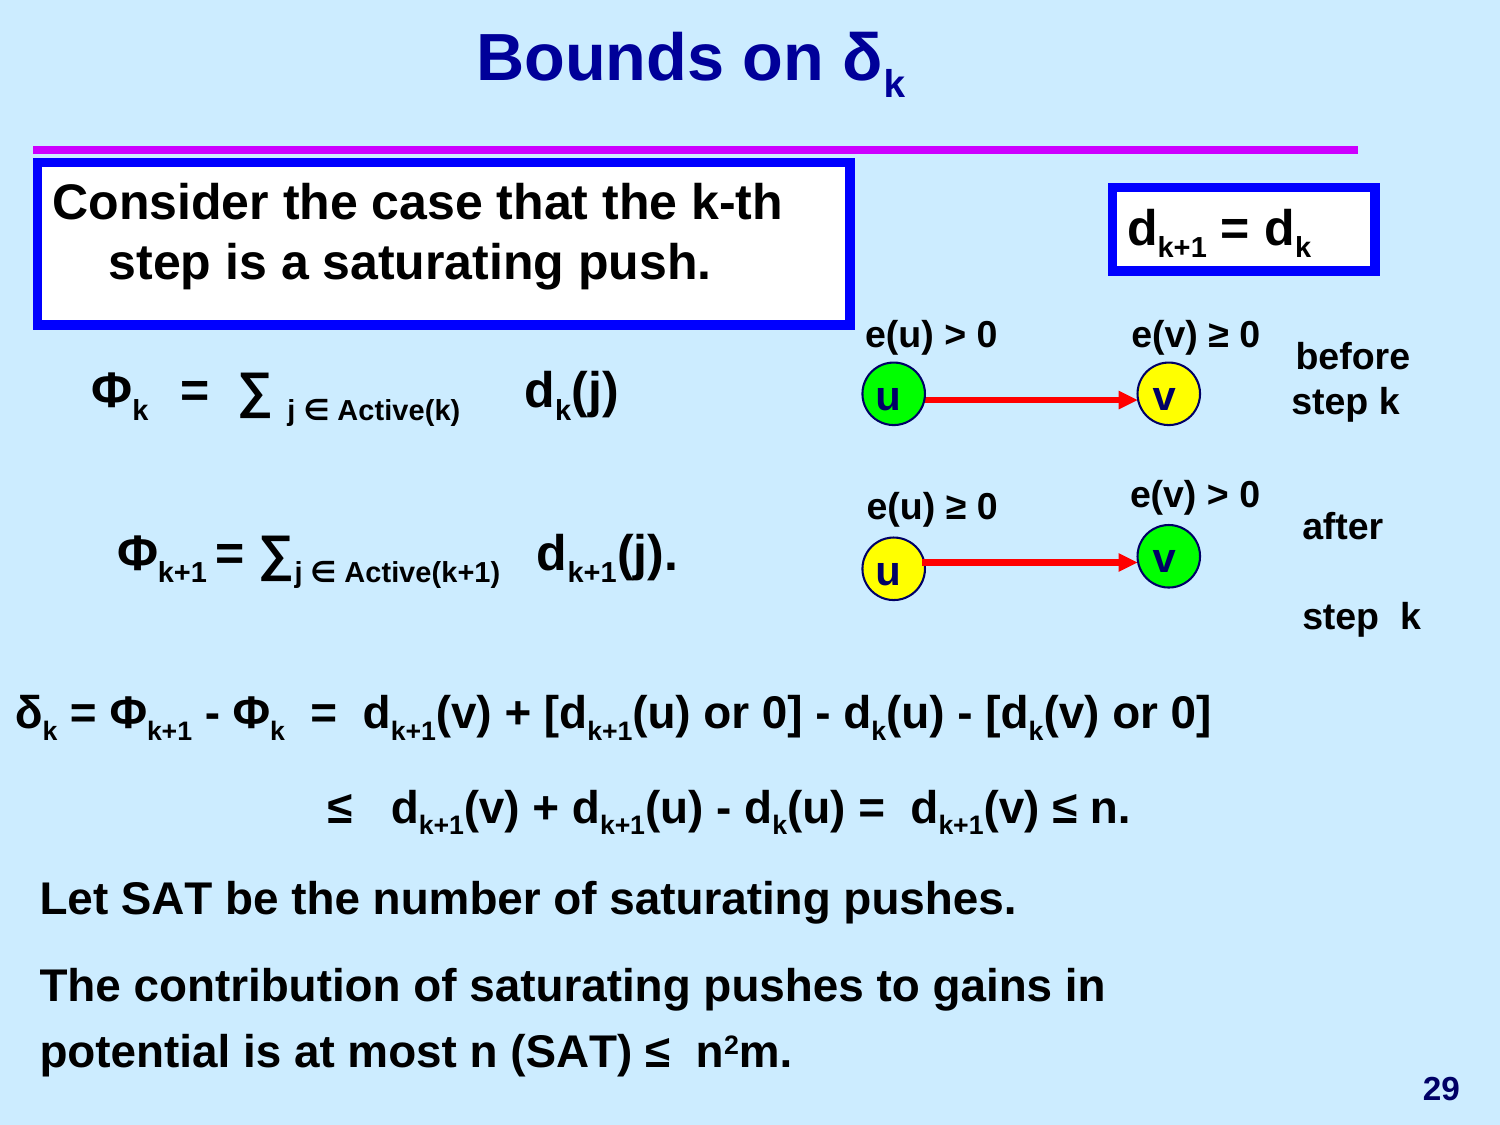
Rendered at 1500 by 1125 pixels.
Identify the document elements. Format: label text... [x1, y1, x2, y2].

text_box δk = Φk+1 - Φk = dk+1(v) + [dk+1(u) or 0] - dk(u) - [dk(v) or 0] ≤ dk+1(v) + dk+1(u) - dk(u) = dk+1(v) ≤ n. [0, 662, 1363, 848]
text_box u [862, 363, 925, 426]
text_box Let SAT be the number of saturating pushes. [24, 849, 1263, 932]
text_box The contribution of saturating pushes to gains in potential is at most n (SAT) ≤ n2m. [24, 937, 1263, 1085]
text_box after step k [1287, 494, 1438, 691]
text_box dk+1 = dk [1112, 187, 1375, 272]
text_box e(u) > 0 [812, 302, 1013, 363]
text_box <number> [1187, 1050, 1476, 1125]
text_box u [862, 537, 925, 601]
text_box Bounds on δk [62, 24, 1338, 113]
text_box v [1137, 363, 1201, 426]
text_box e(u) ≥ 0 [812, 474, 1013, 536]
text_box Φk = ∑ j ∈ Active(k) dk(j) [76, 349, 690, 434]
text_box e(v) ≥ 0 [1074, 302, 1275, 363]
text_box before step k [1224, 324, 1425, 431]
text_box v [1137, 525, 1201, 588]
list Consider the case that the k-th step is a saturating push. [37, 162, 850, 325]
text_box Φk+1 = ∑j ∈ Active(k+1) dk+1(j). [102, 512, 694, 597]
text_box e(v) > 0 [1074, 462, 1275, 523]
